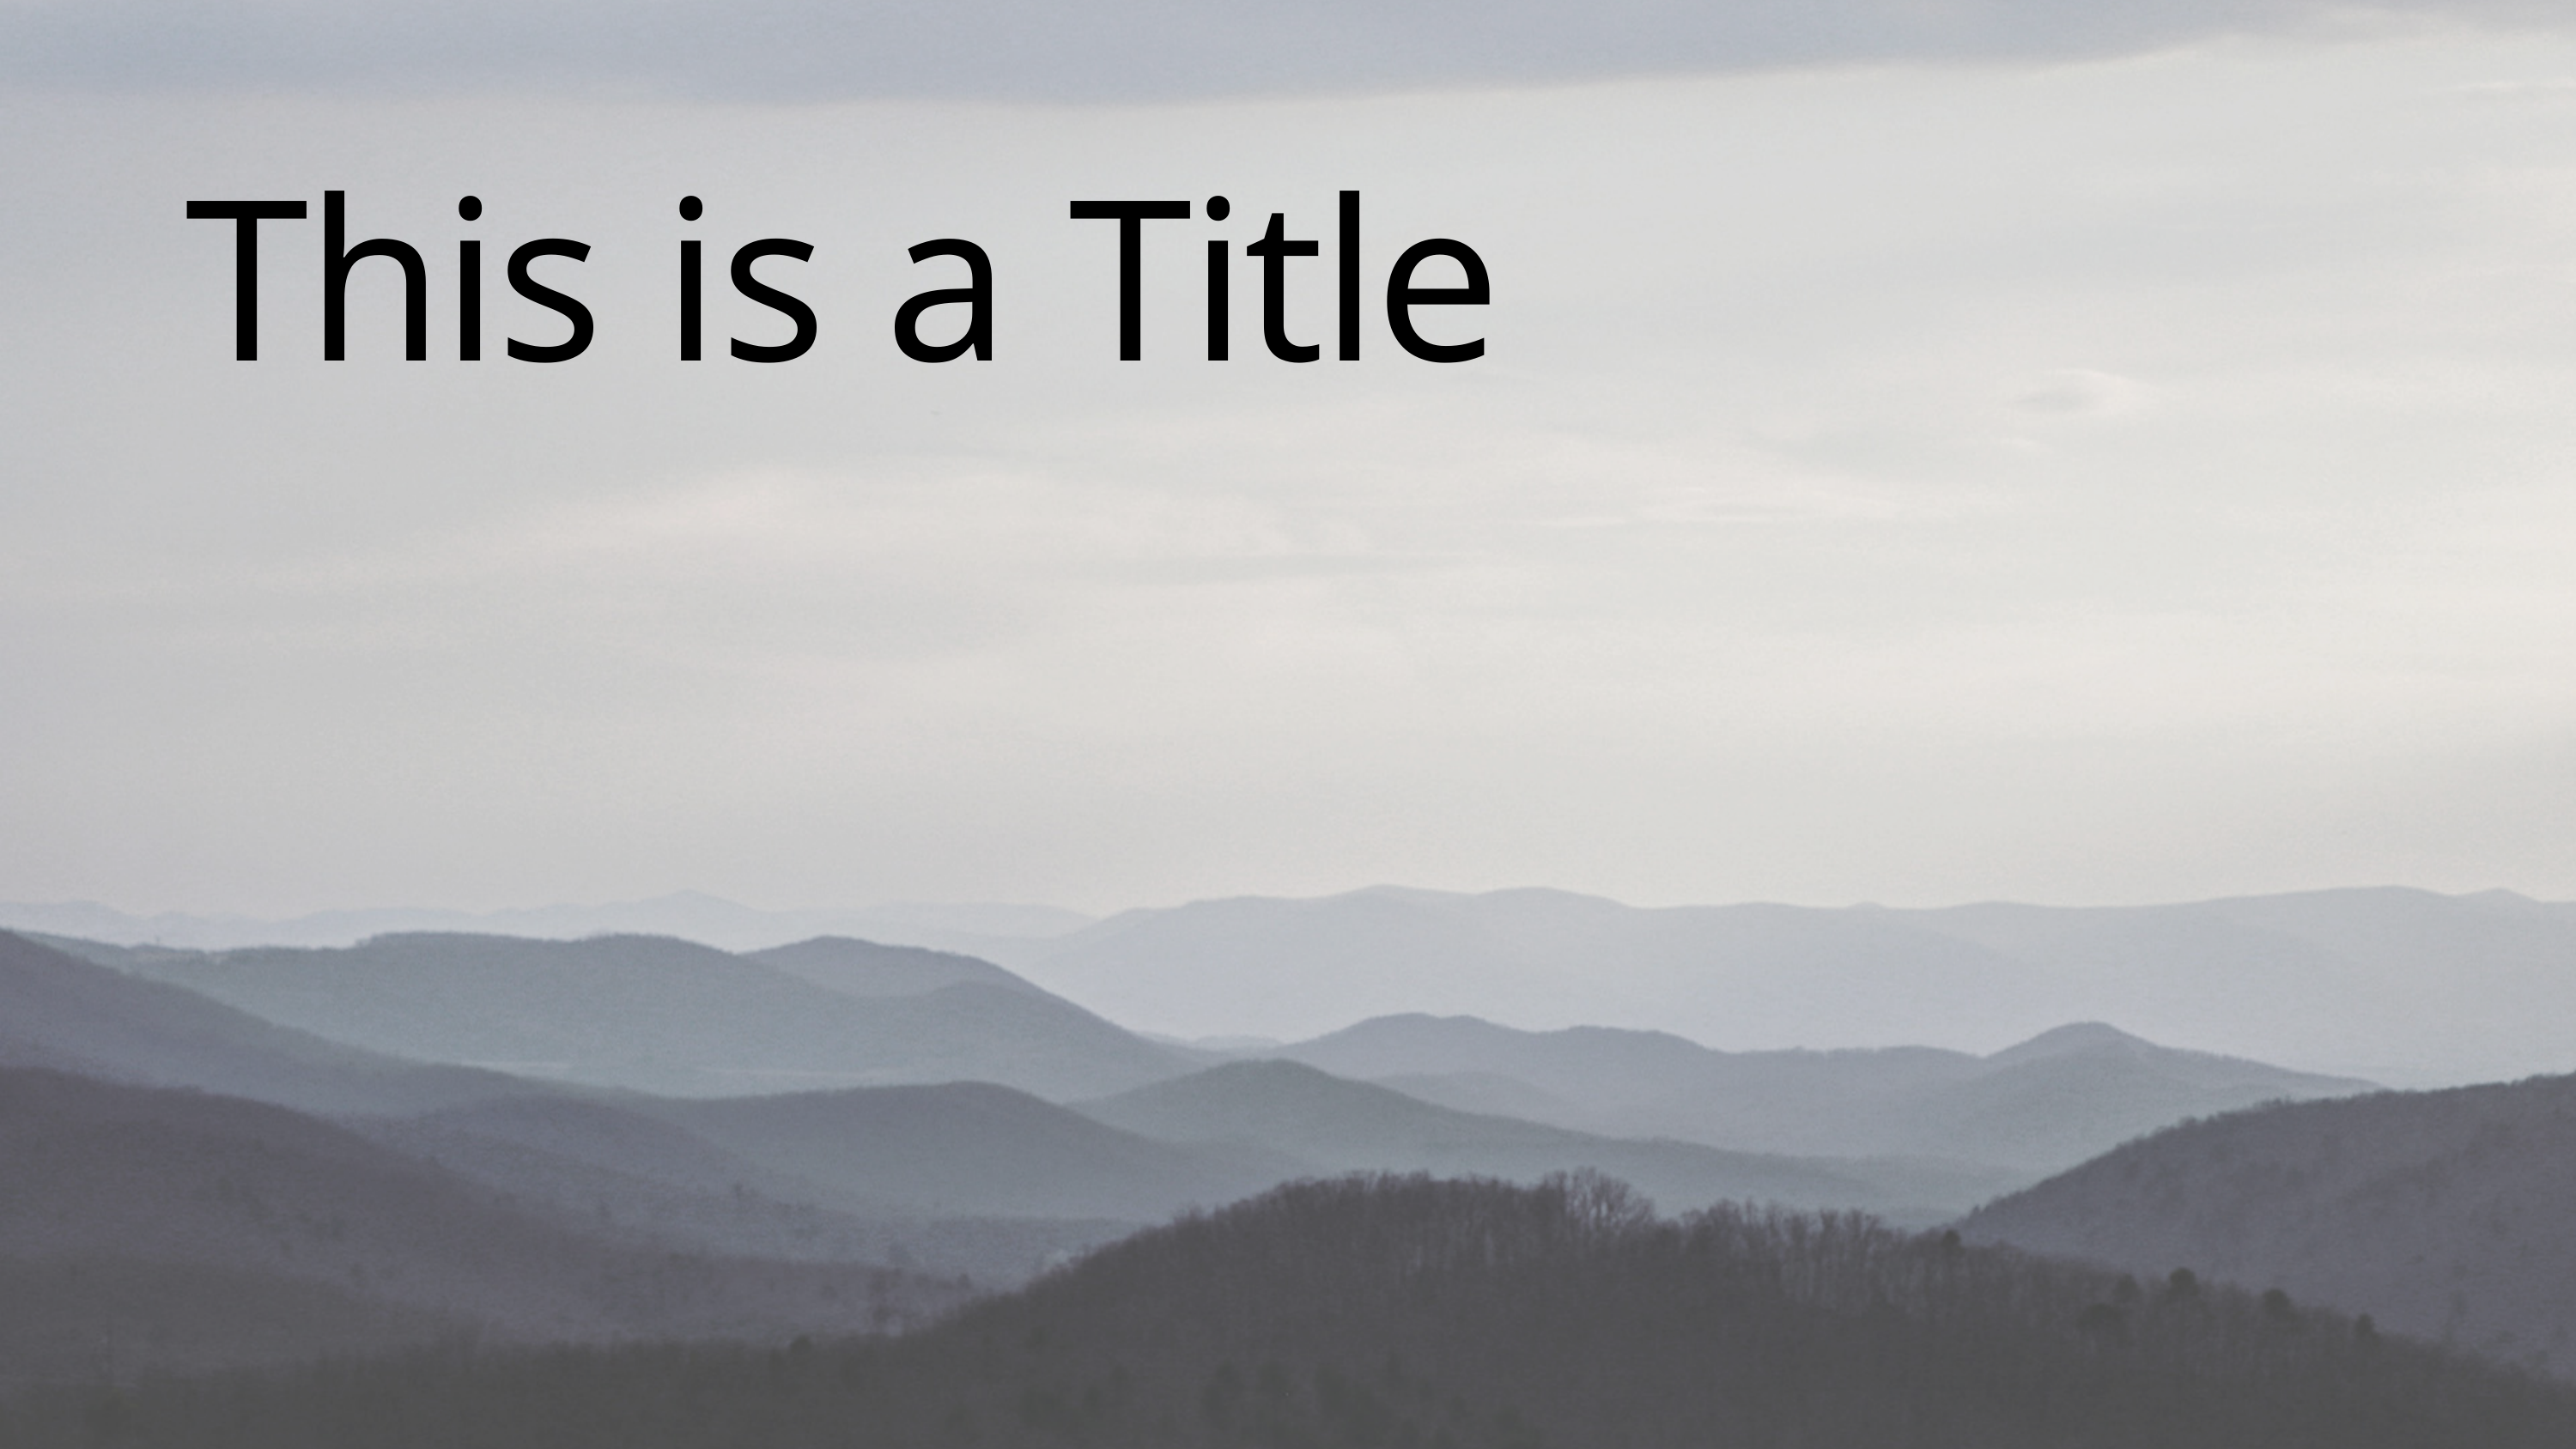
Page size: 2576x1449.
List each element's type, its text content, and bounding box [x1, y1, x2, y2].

title This is a Title [182, 136, 2394, 408]
